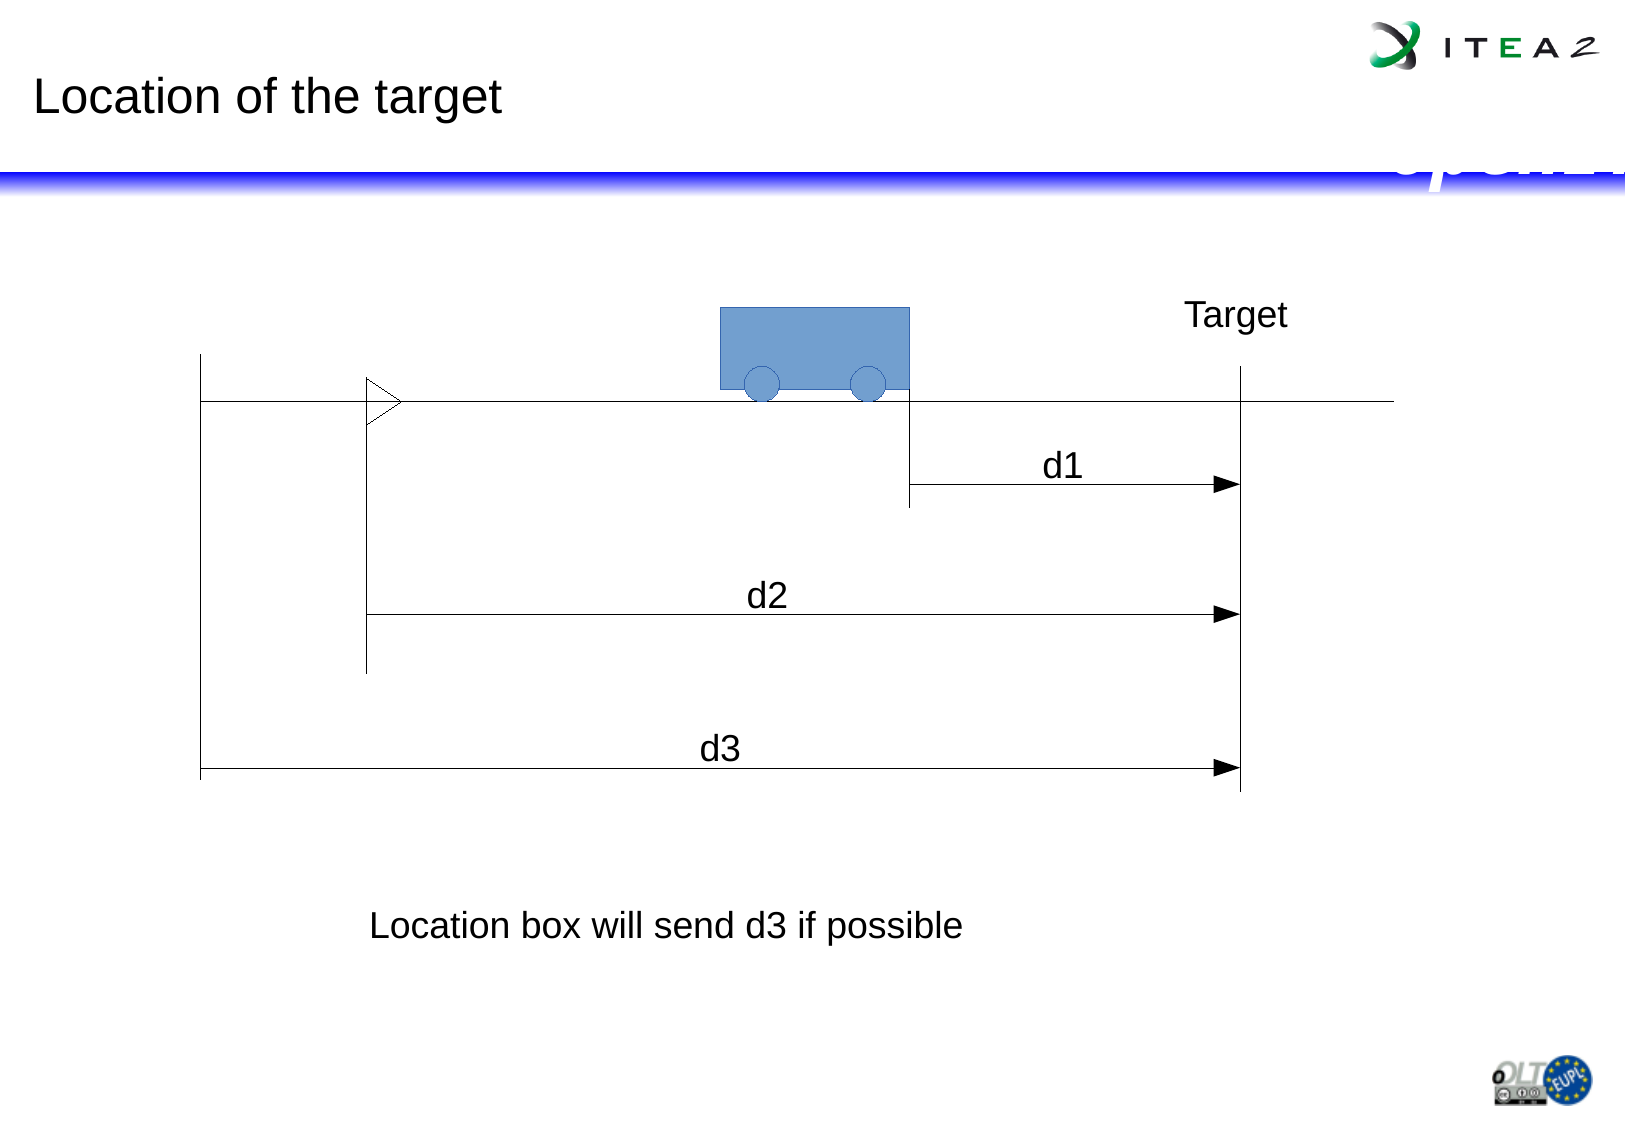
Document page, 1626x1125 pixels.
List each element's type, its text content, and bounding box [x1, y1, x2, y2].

picture [1492, 1055, 1593, 1106]
text_box Target [1169, 285, 1303, 343]
title Location of the target [32, 43, 1341, 150]
text_box [720, 307, 910, 402]
text_box d1 [1027, 437, 1099, 494]
text_box d2 [731, 566, 804, 624]
text_box Location box will send d3 if possible [354, 897, 979, 955]
picture [1348, 21, 1625, 70]
text_box d3 [684, 720, 756, 778]
